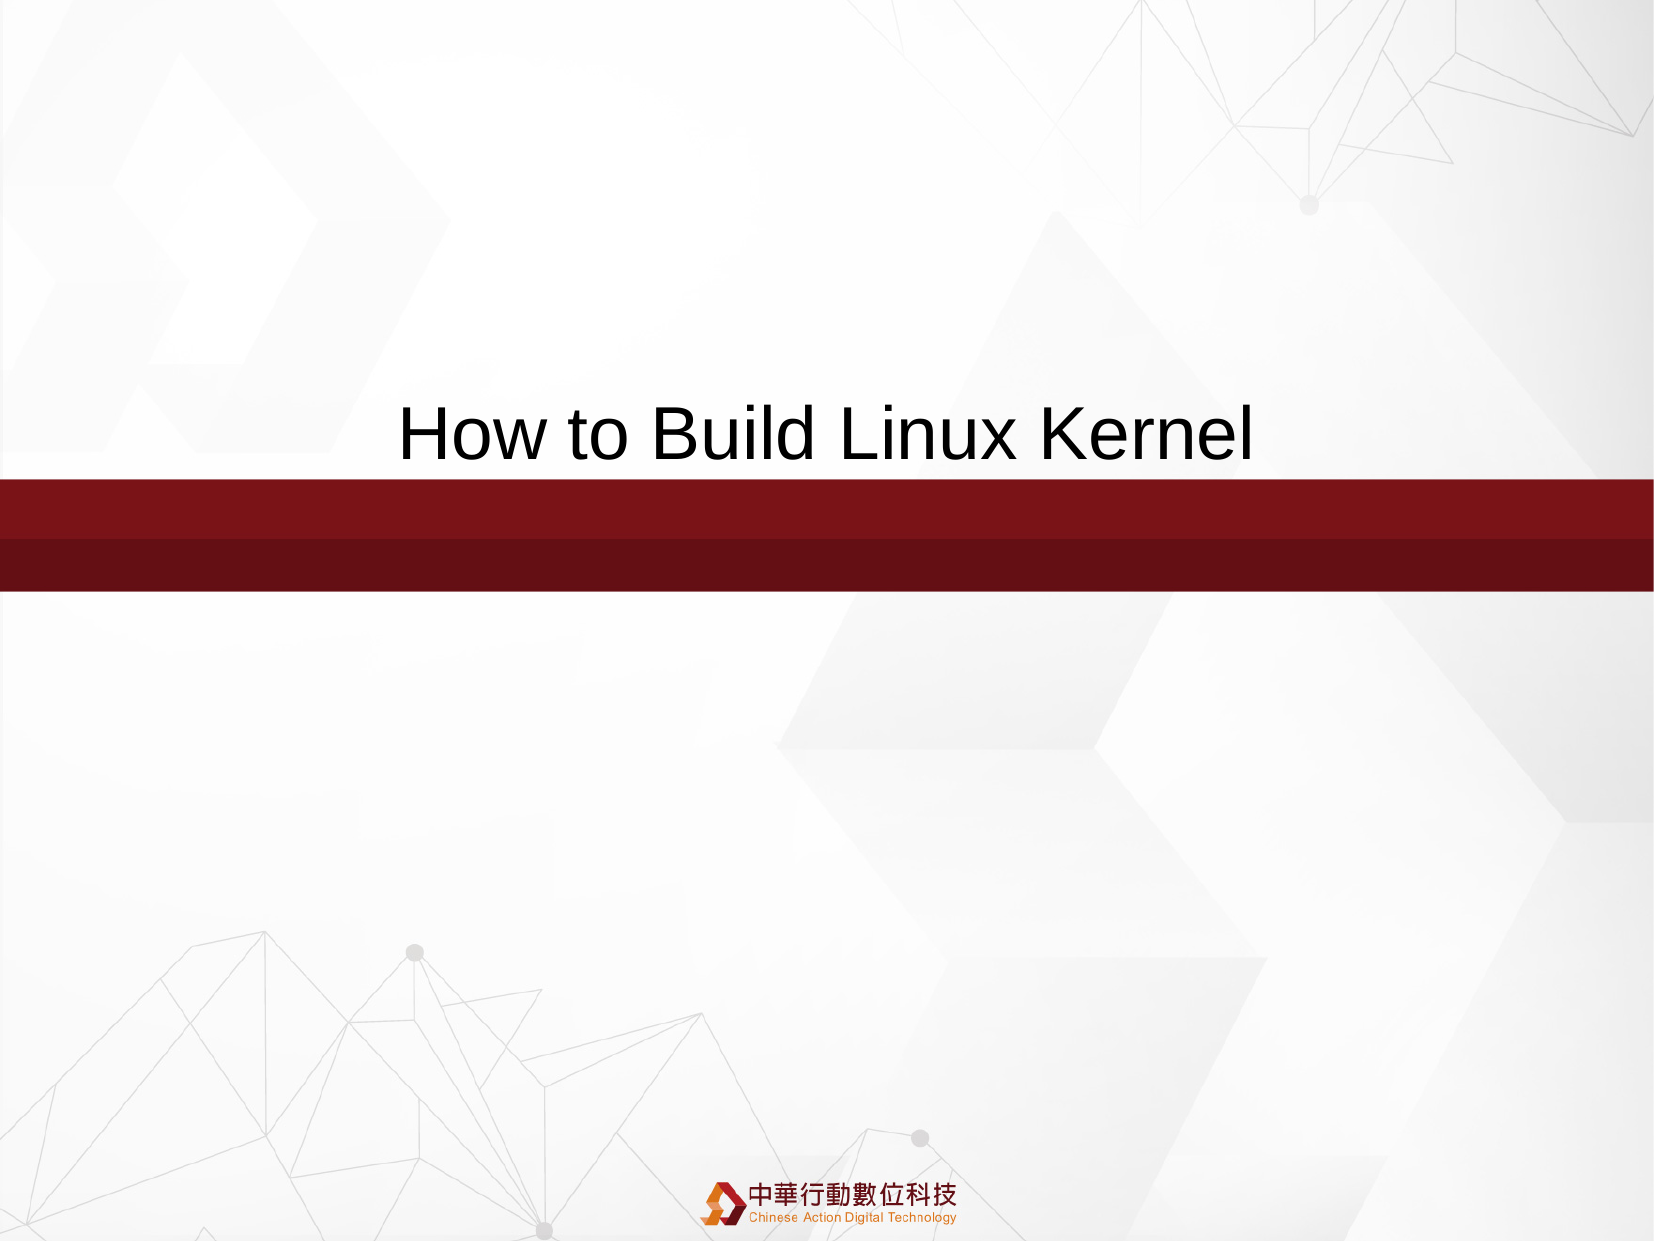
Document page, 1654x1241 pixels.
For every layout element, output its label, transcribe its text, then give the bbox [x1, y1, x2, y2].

title How to Build Linux Kernel [82, 330, 1571, 538]
picture [0, 0, 1654, 1241]
